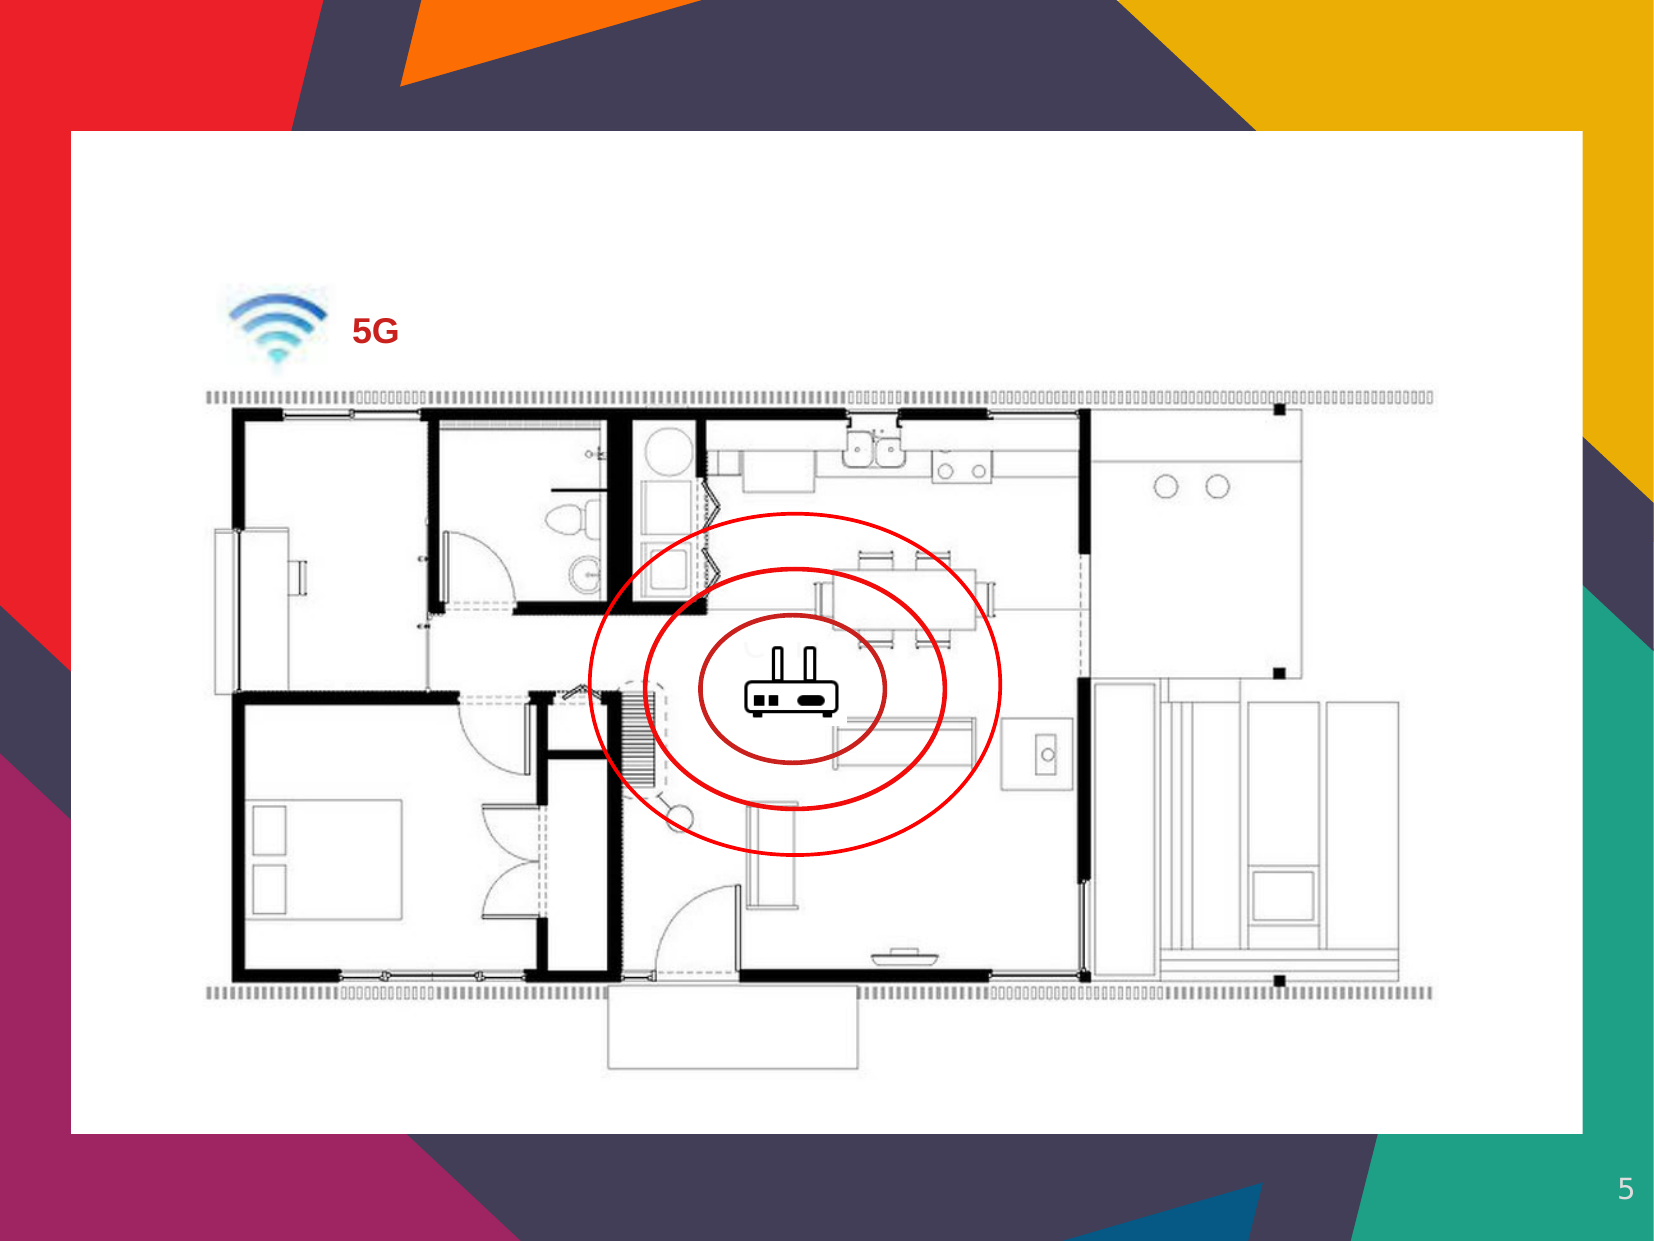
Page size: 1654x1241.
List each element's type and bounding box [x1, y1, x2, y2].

chart [70, 130, 1583, 1134]
